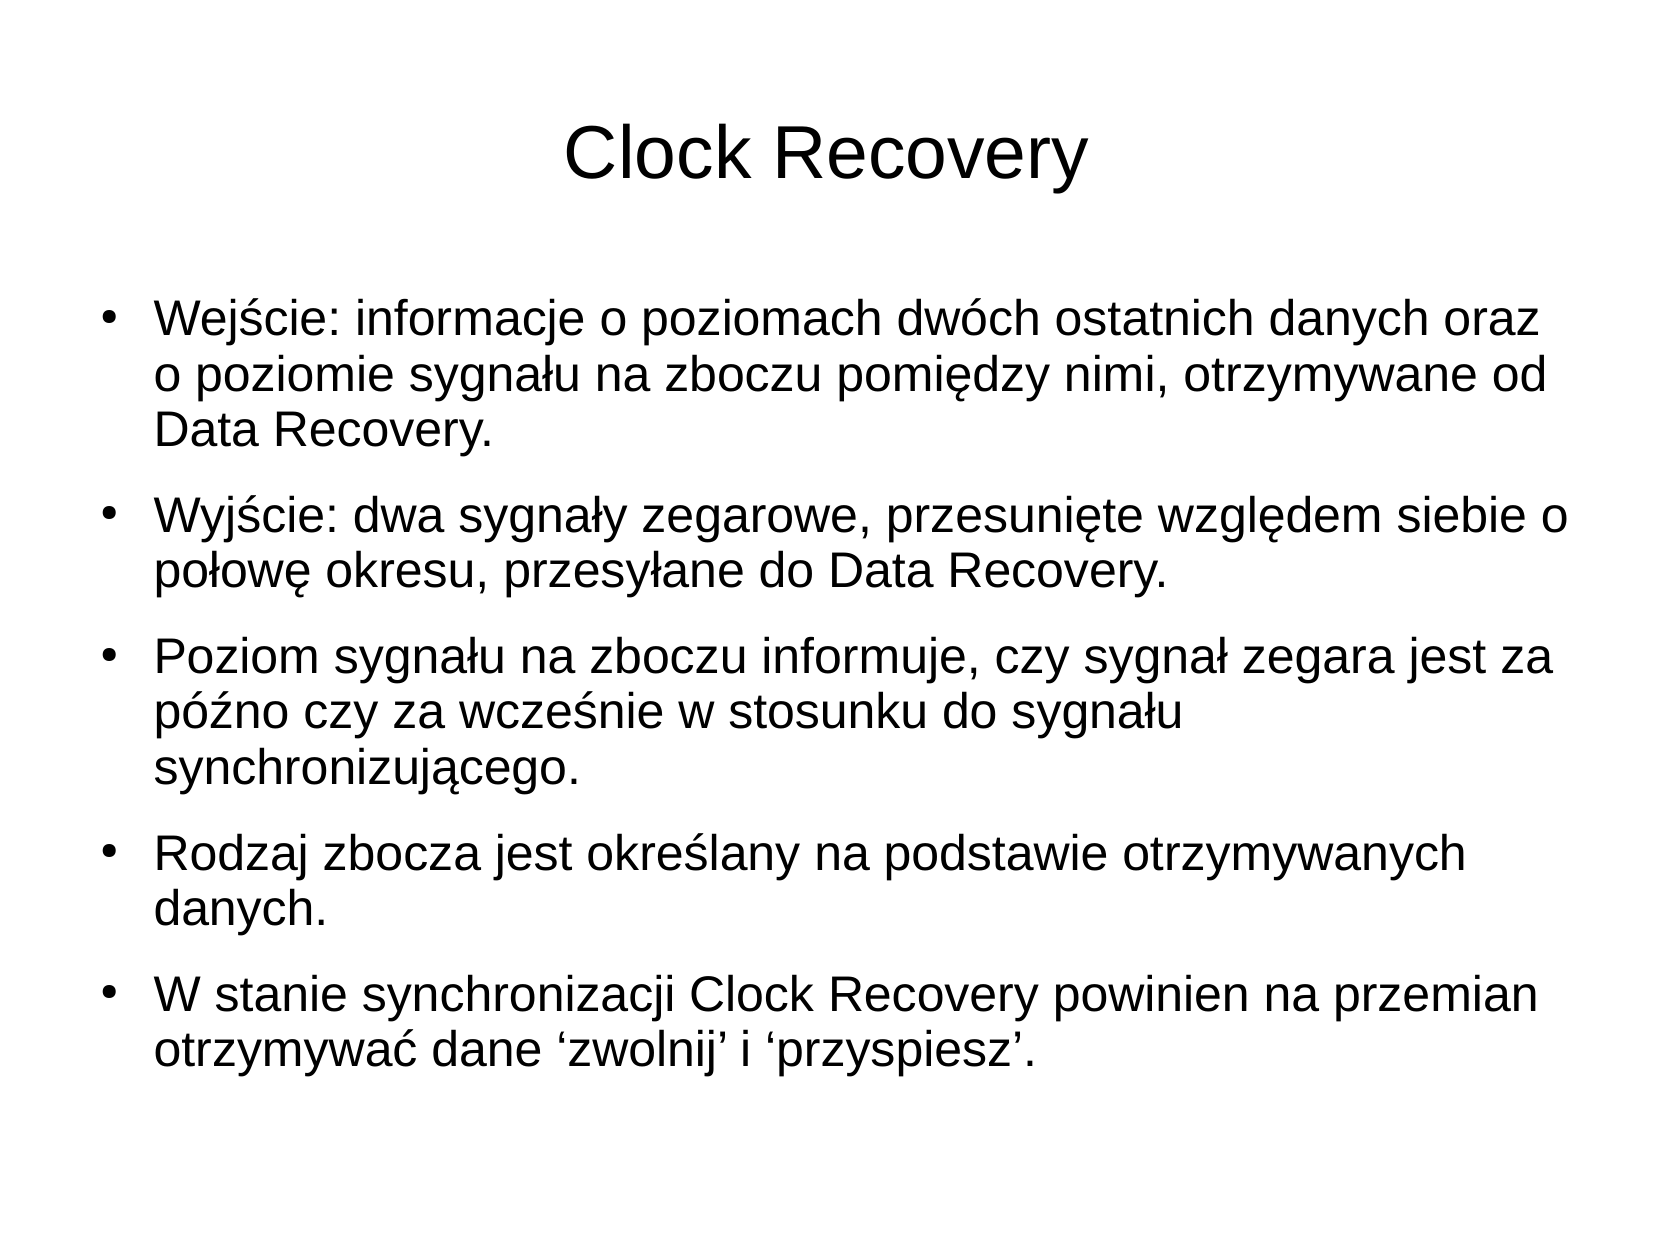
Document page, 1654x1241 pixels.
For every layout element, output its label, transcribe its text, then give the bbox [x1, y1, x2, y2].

list Wejście: informacje o poziomach dwóch ostatnich danych oraz o poziomie sygnału na zboczu pomiędzy nimi, otrzymywane od Data Recovery. Wyjście: dwa sygnały zegarowe, przesunięte względem siebie o połowę okresu, przesyłane do Data Recovery. Poziom sygnału na zboczu informuje, czy sygnał zegara jest za późno czy za wcześnie w stosunku do sygnału synchronizującego. Rodzaj zbocza jest określany na podstawie otrzymywanych danych. W stanie synchronizacji Clock Recovery powinien na przemian otrzymywać dane ‘zwolnij’ i ‘przyspiesz’. [82, 290, 1571, 1126]
title Clock Recovery [82, 49, 1571, 257]
